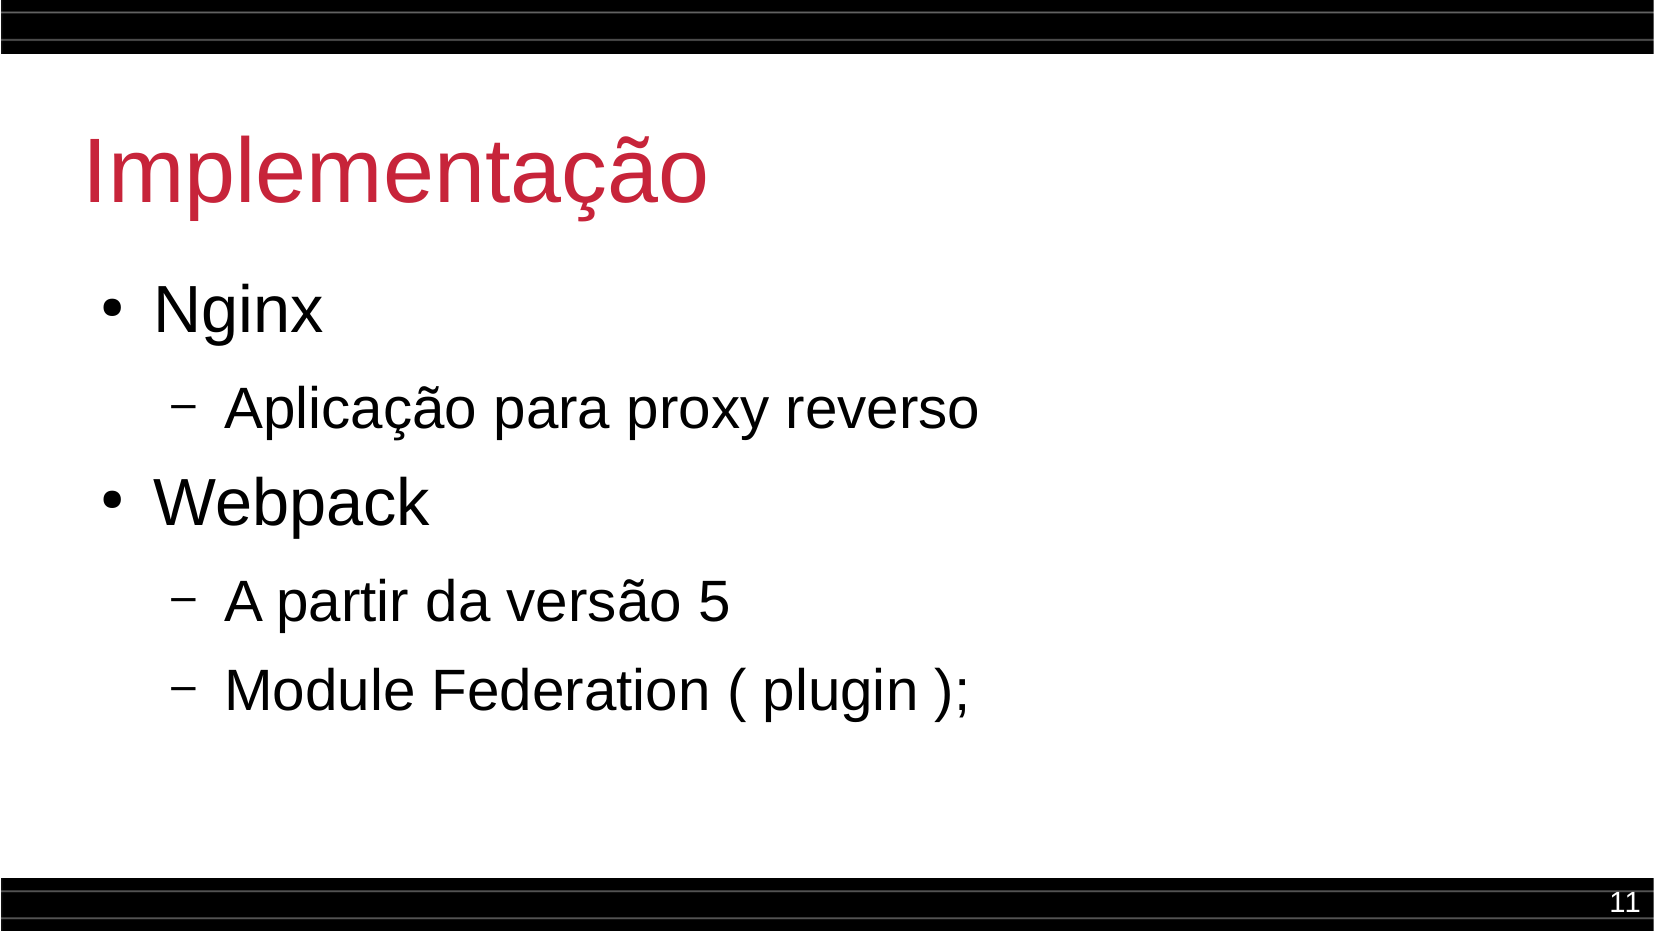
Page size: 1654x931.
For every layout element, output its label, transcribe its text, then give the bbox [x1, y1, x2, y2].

picture [1, 878, 1654, 931]
list Nginx Aplicação para proxy reverso Webpack A partir da versão 5 Module Federation ( plugin ); [82, 271, 1571, 758]
title Implementação [82, 92, 1571, 249]
picture [1, 0, 1654, 54]
